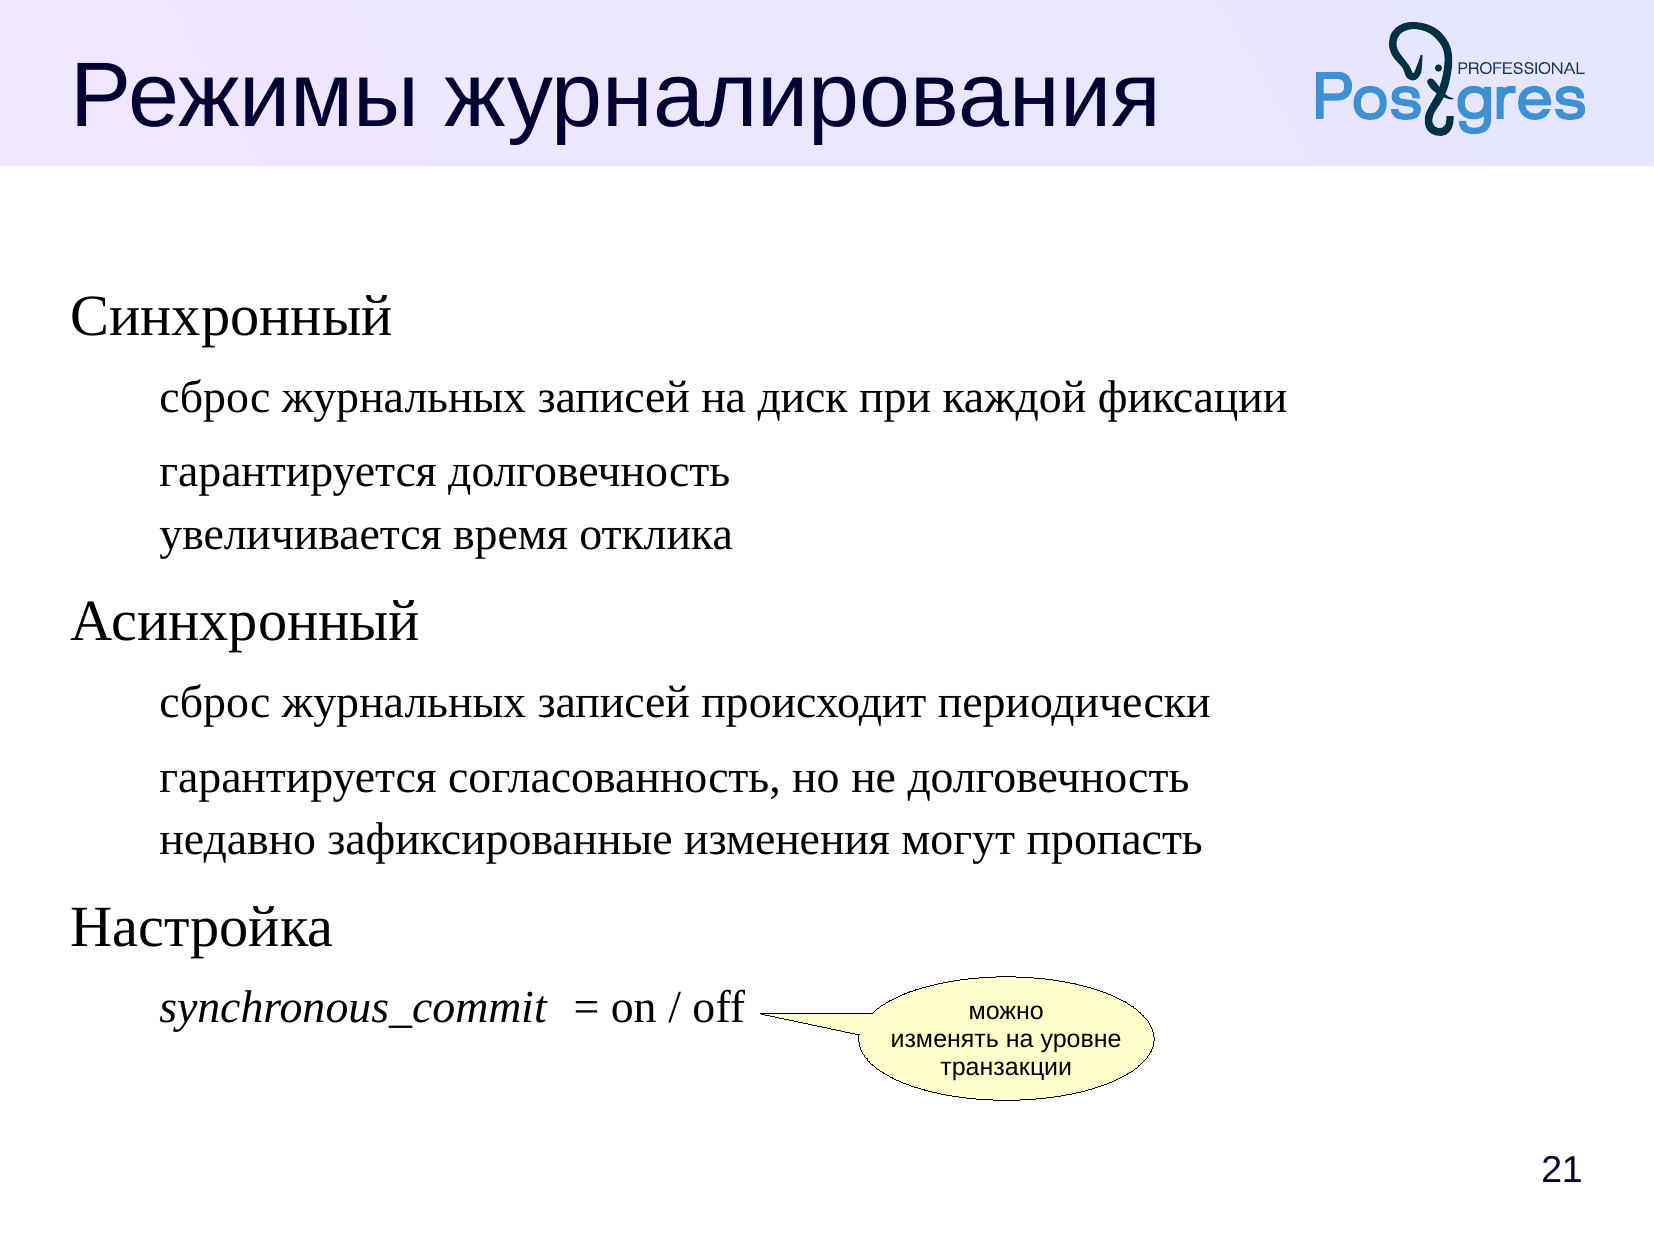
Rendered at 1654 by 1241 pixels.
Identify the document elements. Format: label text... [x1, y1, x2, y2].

list Синхронный сброс журнальных записей на диск при каждой фиксации гарантируется долговечность увеличивается время отклика Асинхронный сброс журнальных записей происходит периодически гарантируется согласованность, но не долговечность недавно зафиксированные изменения могут пропасть Настройка synchronous_commit = on / off [70, 283, 1583, 1141]
title Режимы журналирования [70, 43, 1241, 147]
text_box можно изменять на уровне транзакции [760, 976, 1155, 1101]
